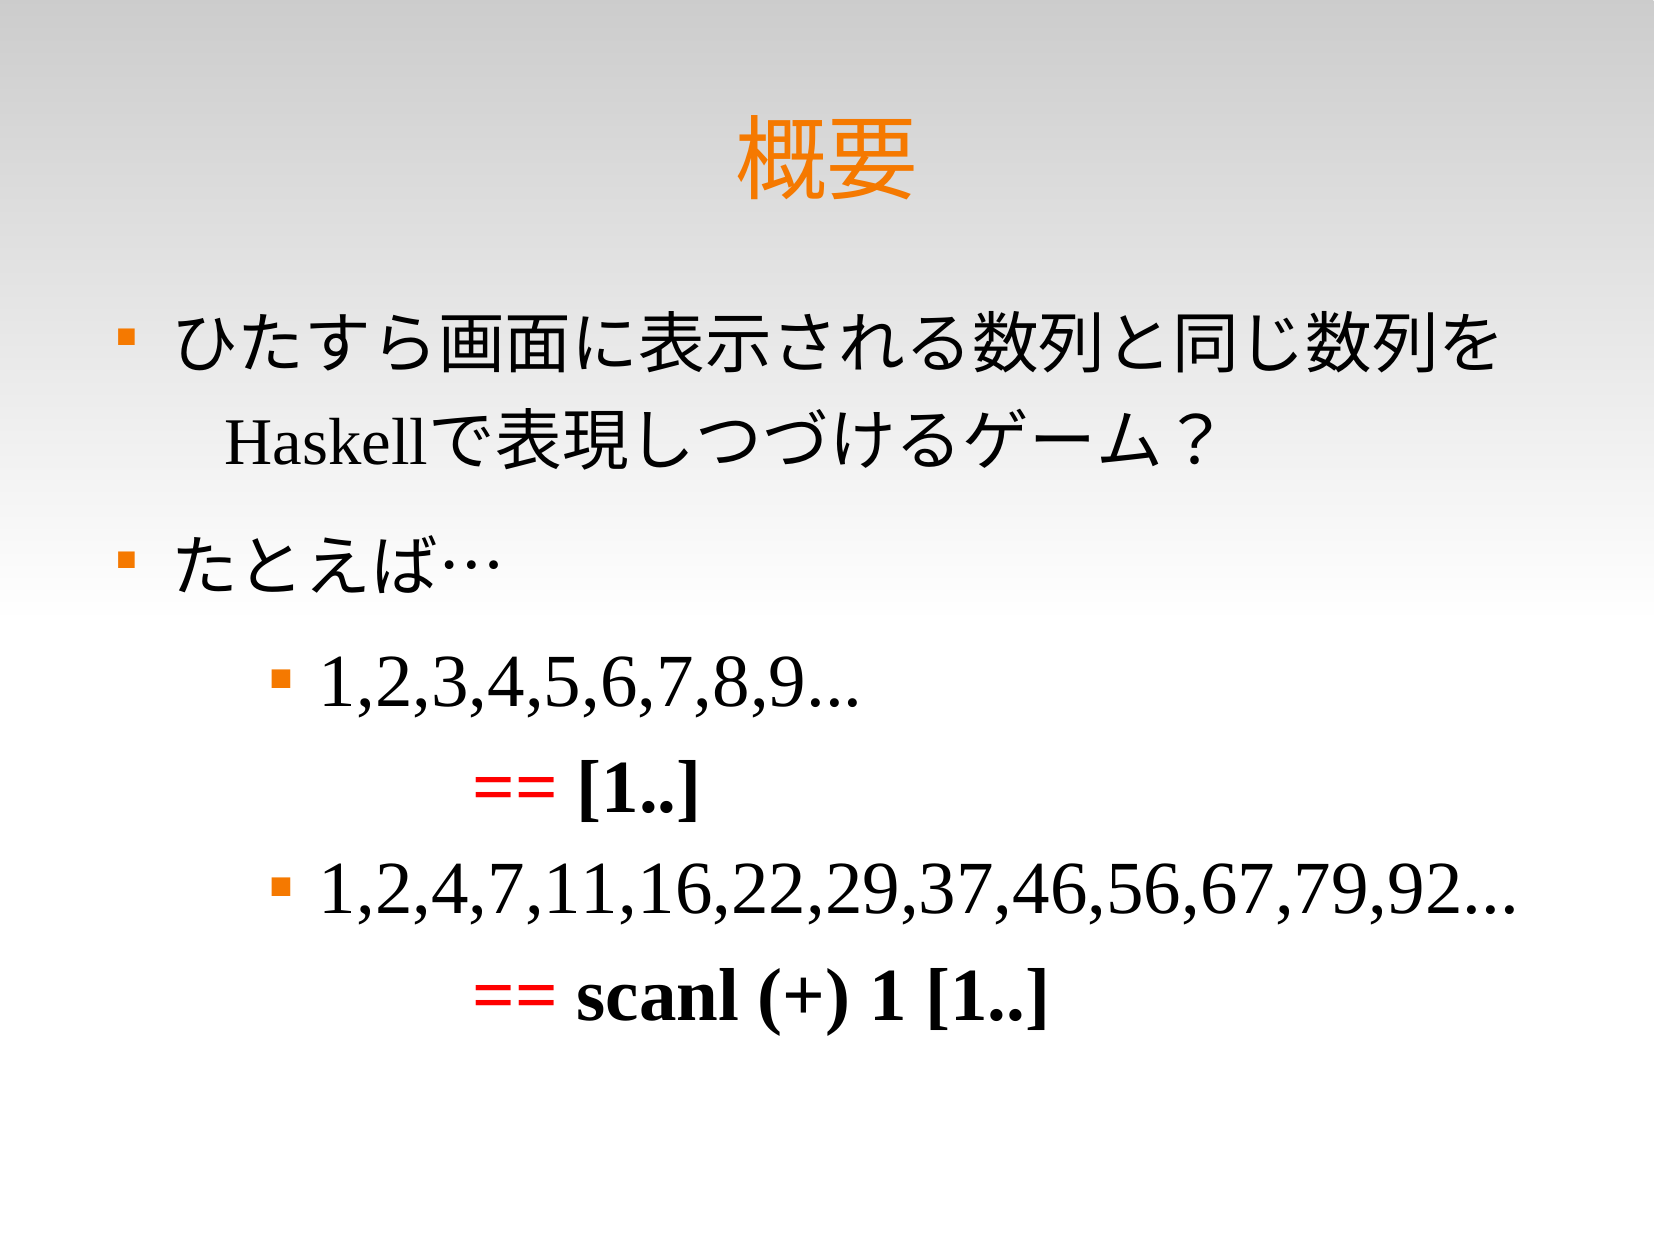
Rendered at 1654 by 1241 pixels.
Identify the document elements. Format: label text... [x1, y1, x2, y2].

title 概要 [82, 49, 1571, 257]
list ひたすら画面に表示される数列と同じ数列をHaskellで表現しつづけるゲーム？ たとえば… 1,2,3,4,5,6,7,8,9... == [1..] 1,2,4,7,11,16,22,29,37,46,56,67,79,92... == scanl (+) 1 [1..] [82, 290, 1571, 1094]
